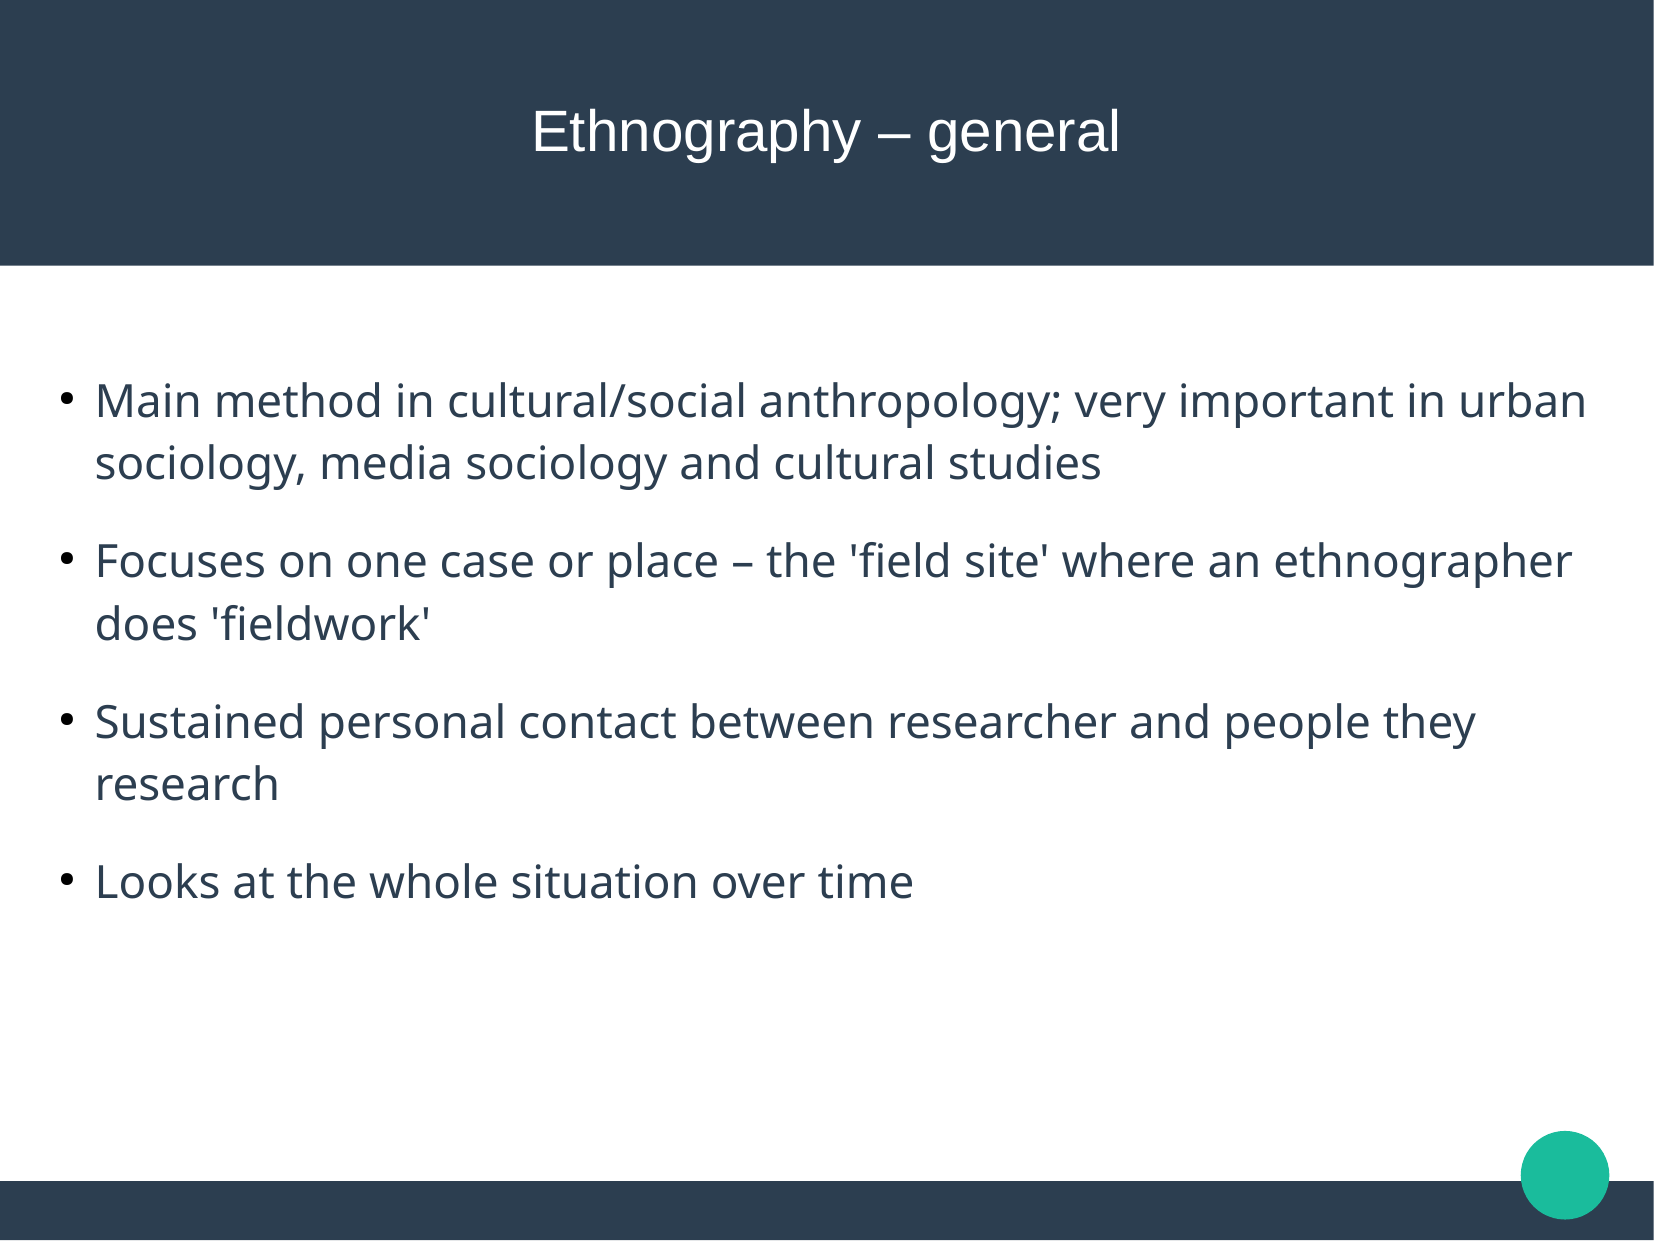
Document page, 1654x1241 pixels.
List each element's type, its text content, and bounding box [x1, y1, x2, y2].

title Ethnography – general [59, 49, 1595, 207]
subtitle Main method in cultural/social anthropology; very important in urban sociology, media sociology and cultural studies Focuses on one case or place – the 'field site' where an ethnographer does 'fieldwork' Sustained personal contact between researcher and people they research Looks at the whole situation over time [59, 324, 1595, 1152]
